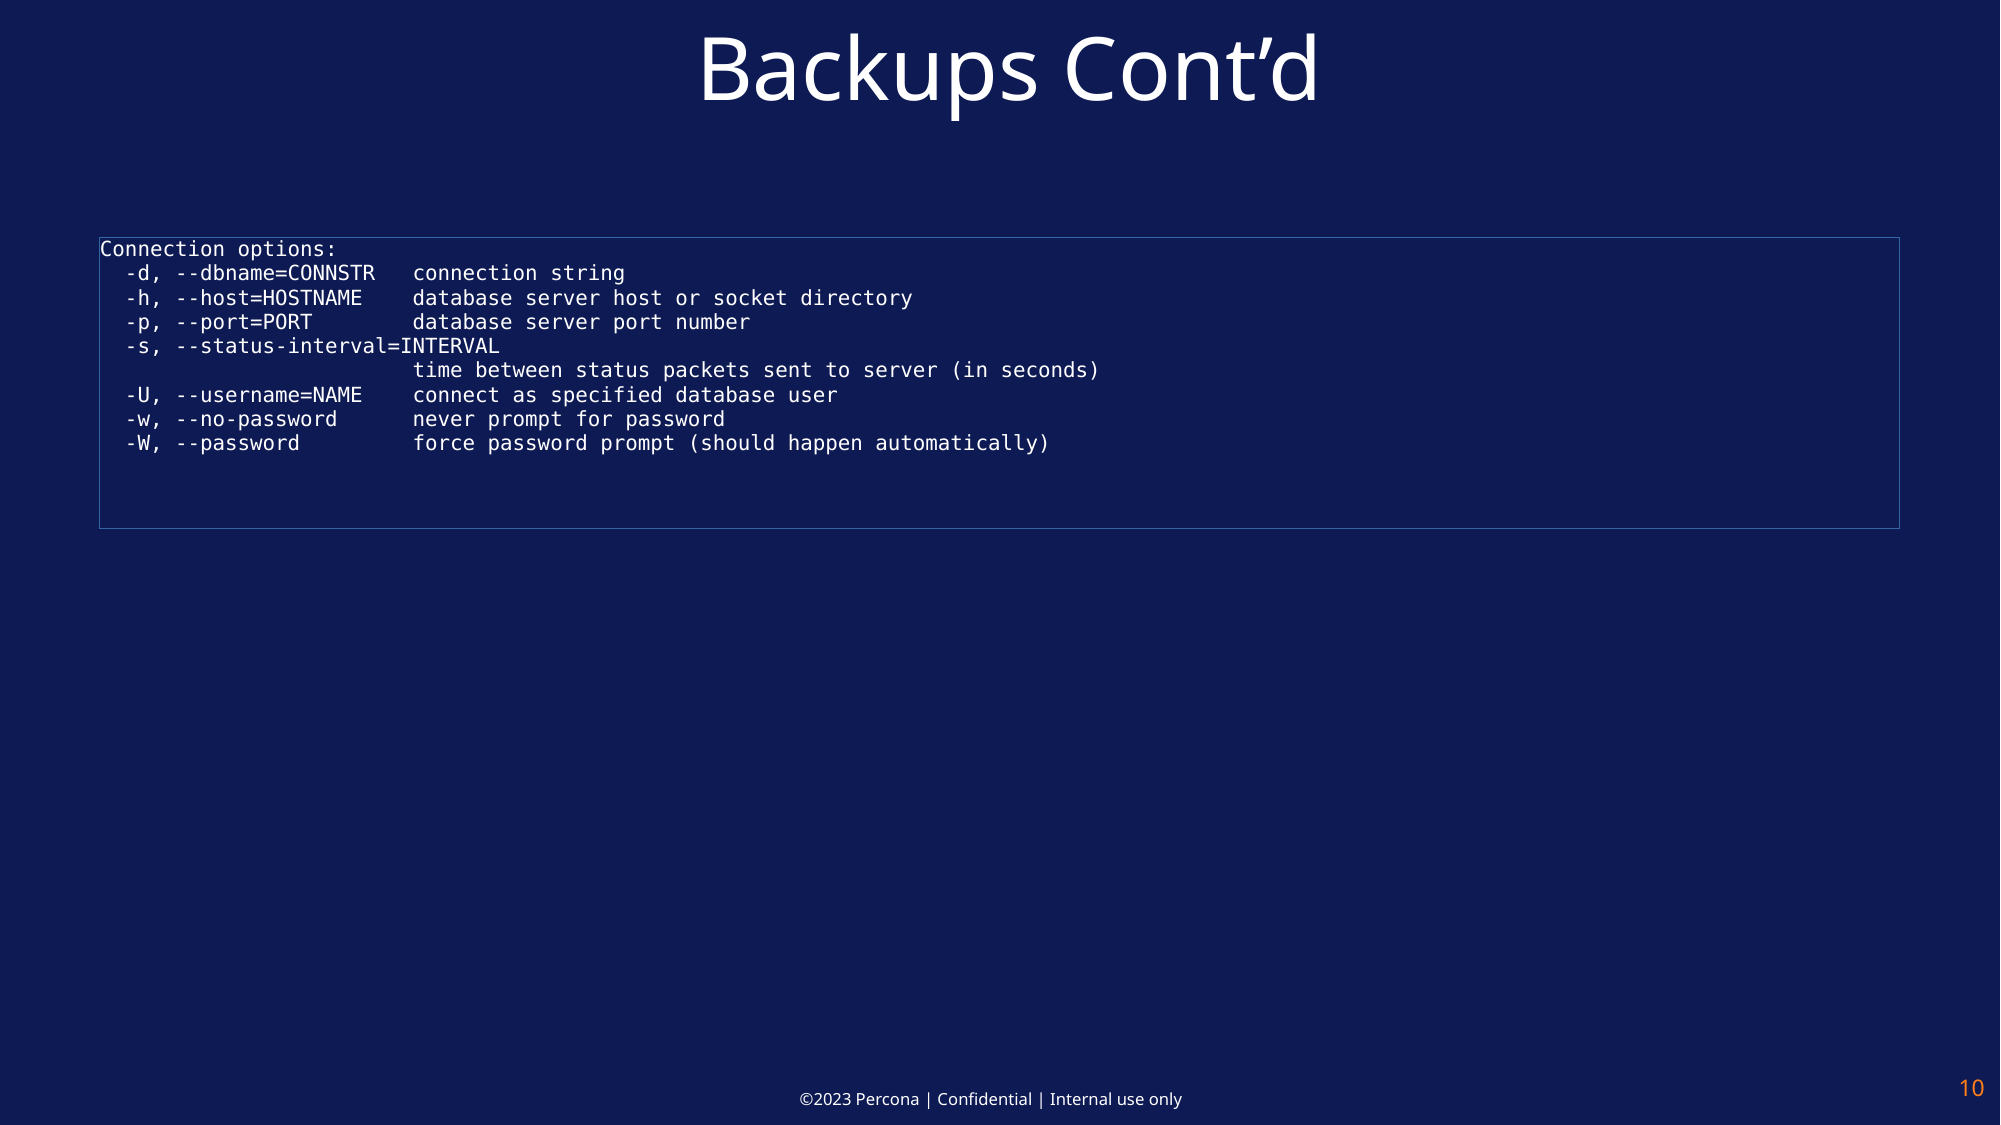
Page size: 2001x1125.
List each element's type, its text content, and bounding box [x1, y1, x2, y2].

text_box <number> [1748, 1059, 2000, 1120]
title Connection options: -d, --dbname=CONNSTR connection string -h, --host=HOSTNAME database server host or socket directory -p, --port=PORT database server port number -s, --status-interval=INTERVAL time between status packets sent to server (in seconds) -U, --username=NAME connect as specified database user -w, --no-password never prompt for password -W, --password force password prompt (should happen automatically) [99, 237, 1900, 529]
list Backups Cont’d [570, 15, 1449, 142]
